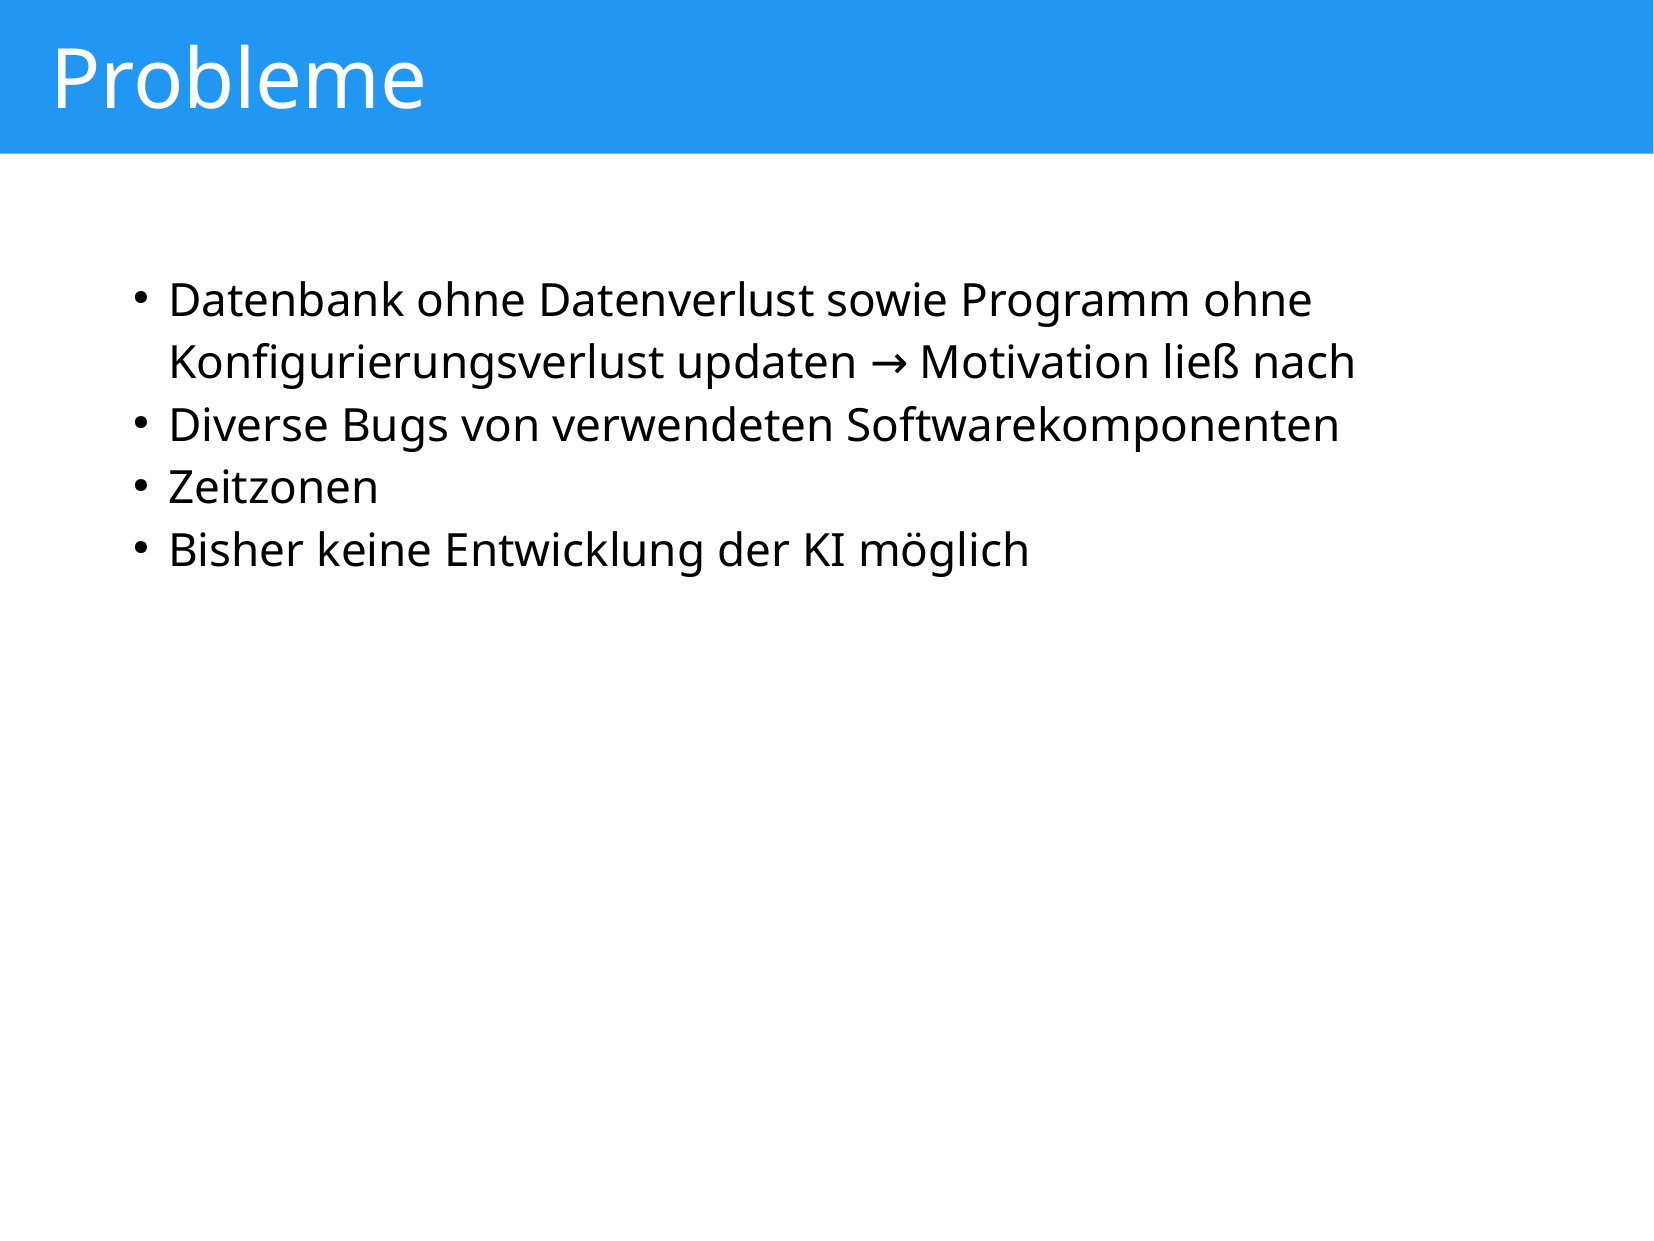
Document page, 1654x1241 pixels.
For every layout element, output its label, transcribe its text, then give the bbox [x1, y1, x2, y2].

text_box Probleme [35, 11, 1654, 137]
text_box [0, 0, 1654, 154]
text_box Datenbank ohne Datenverlust sowie Programm ohne Konfigurierungsverlust updaten → Motivation ließ nach Diverse Bugs von verwendeten Softwarekomponenten Zeitzonen Bisher keine Entwicklung der KI möglich [118, 259, 1536, 1123]
